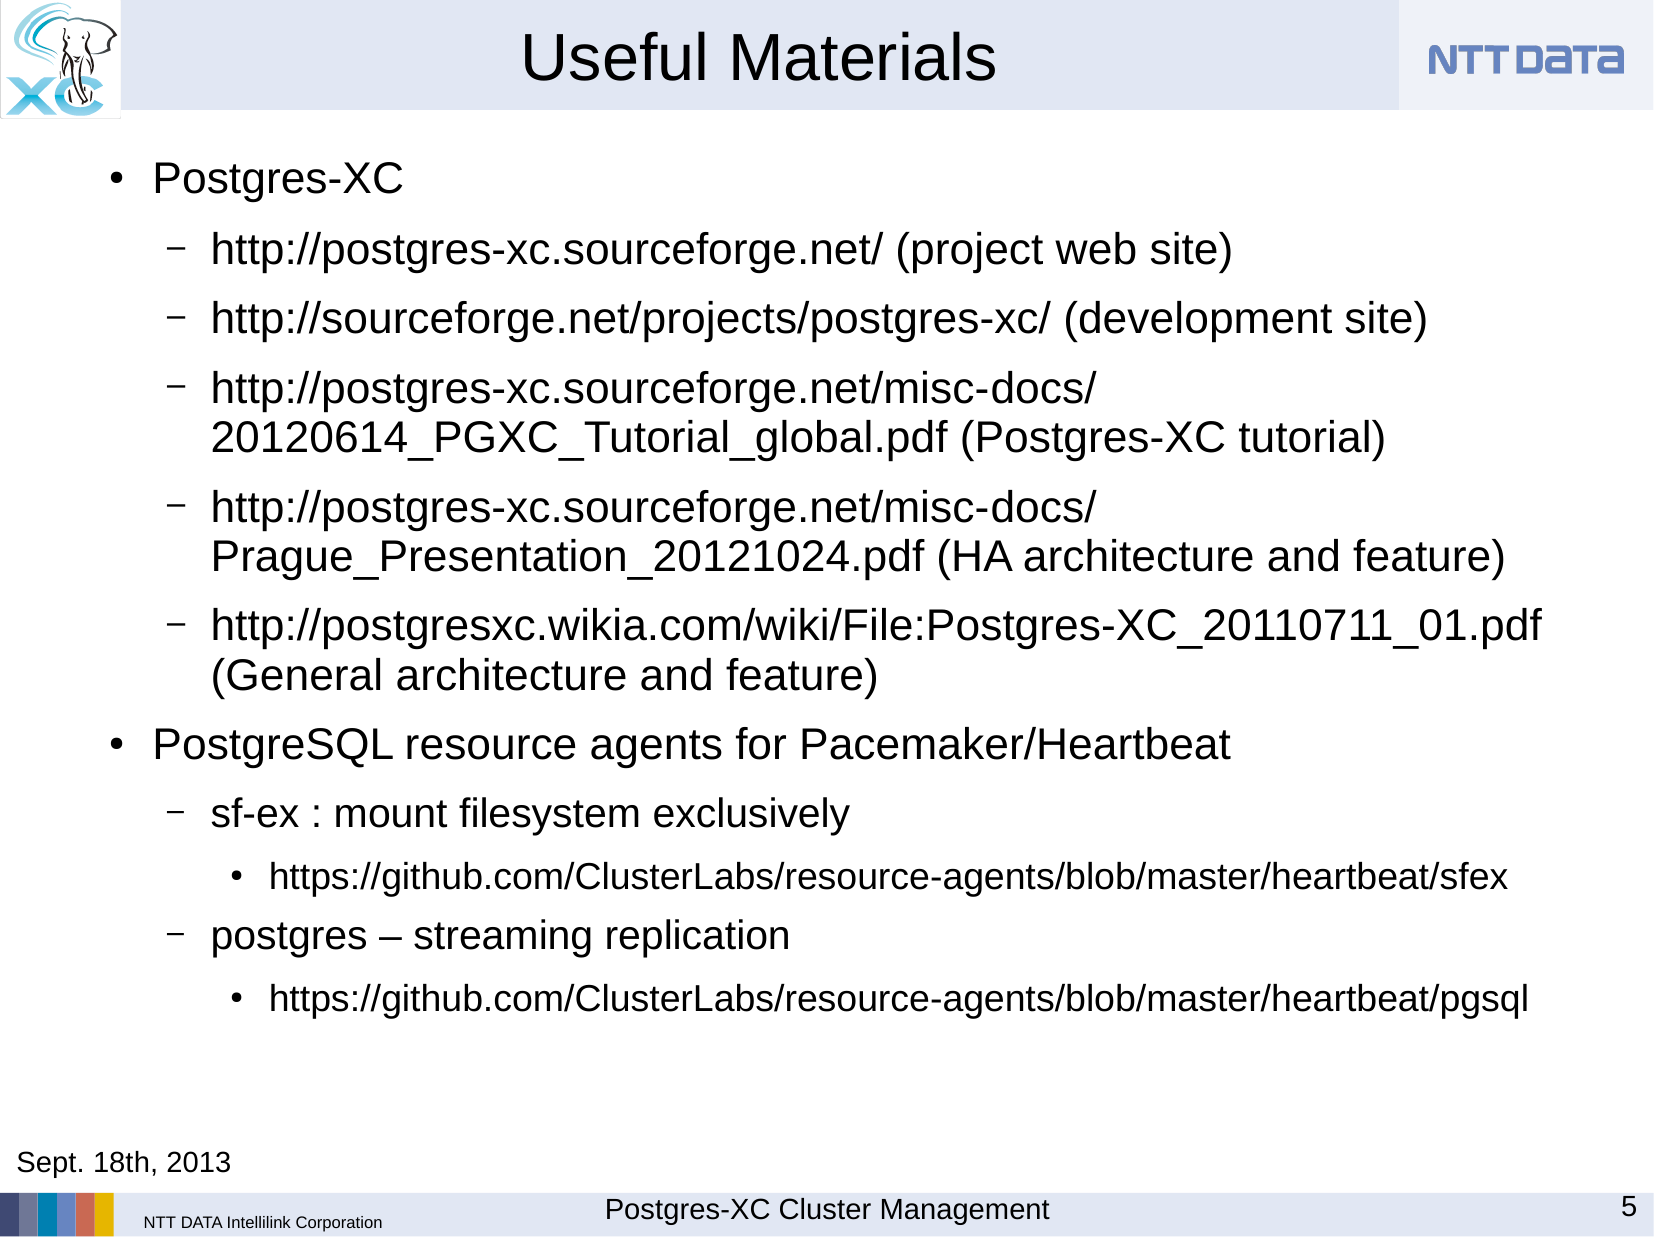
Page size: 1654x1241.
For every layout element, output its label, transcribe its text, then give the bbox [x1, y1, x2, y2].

list Postgres-XC http://postgres-xc.sourceforge.net/ (project web site) http://sourceforge.net/projects/postgres-xc/ (development site) http://postgres-xc.sourceforge.net/misc-docs/20120614_PGXC_Tutorial_global.pdf (Postgres-XC tutorial) http://postgres-xc.sourceforge.net/misc-docs/Prague_Presentation_20121024.pdf (HA architecture and feature) http://postgresxc.wikia.com/wiki/File:Postgres-XC_20110711_01.pdf (General architecture and feature) PostgreSQL resource agents for Pacemaker/Heartbeat sf-ex : mount filesystem exclusively https://github.com/ClusterLabs/resource-agents/blob/master/heartbeat/sfex postgres – streaming replication https://github.com/ClusterLabs/resource-agents/blob/master/heartbeat/pgsql [94, 153, 1583, 1040]
picture [1429, 45, 1624, 74]
picture [0, 0, 121, 119]
title Useful Materials [120, 3, 1399, 110]
